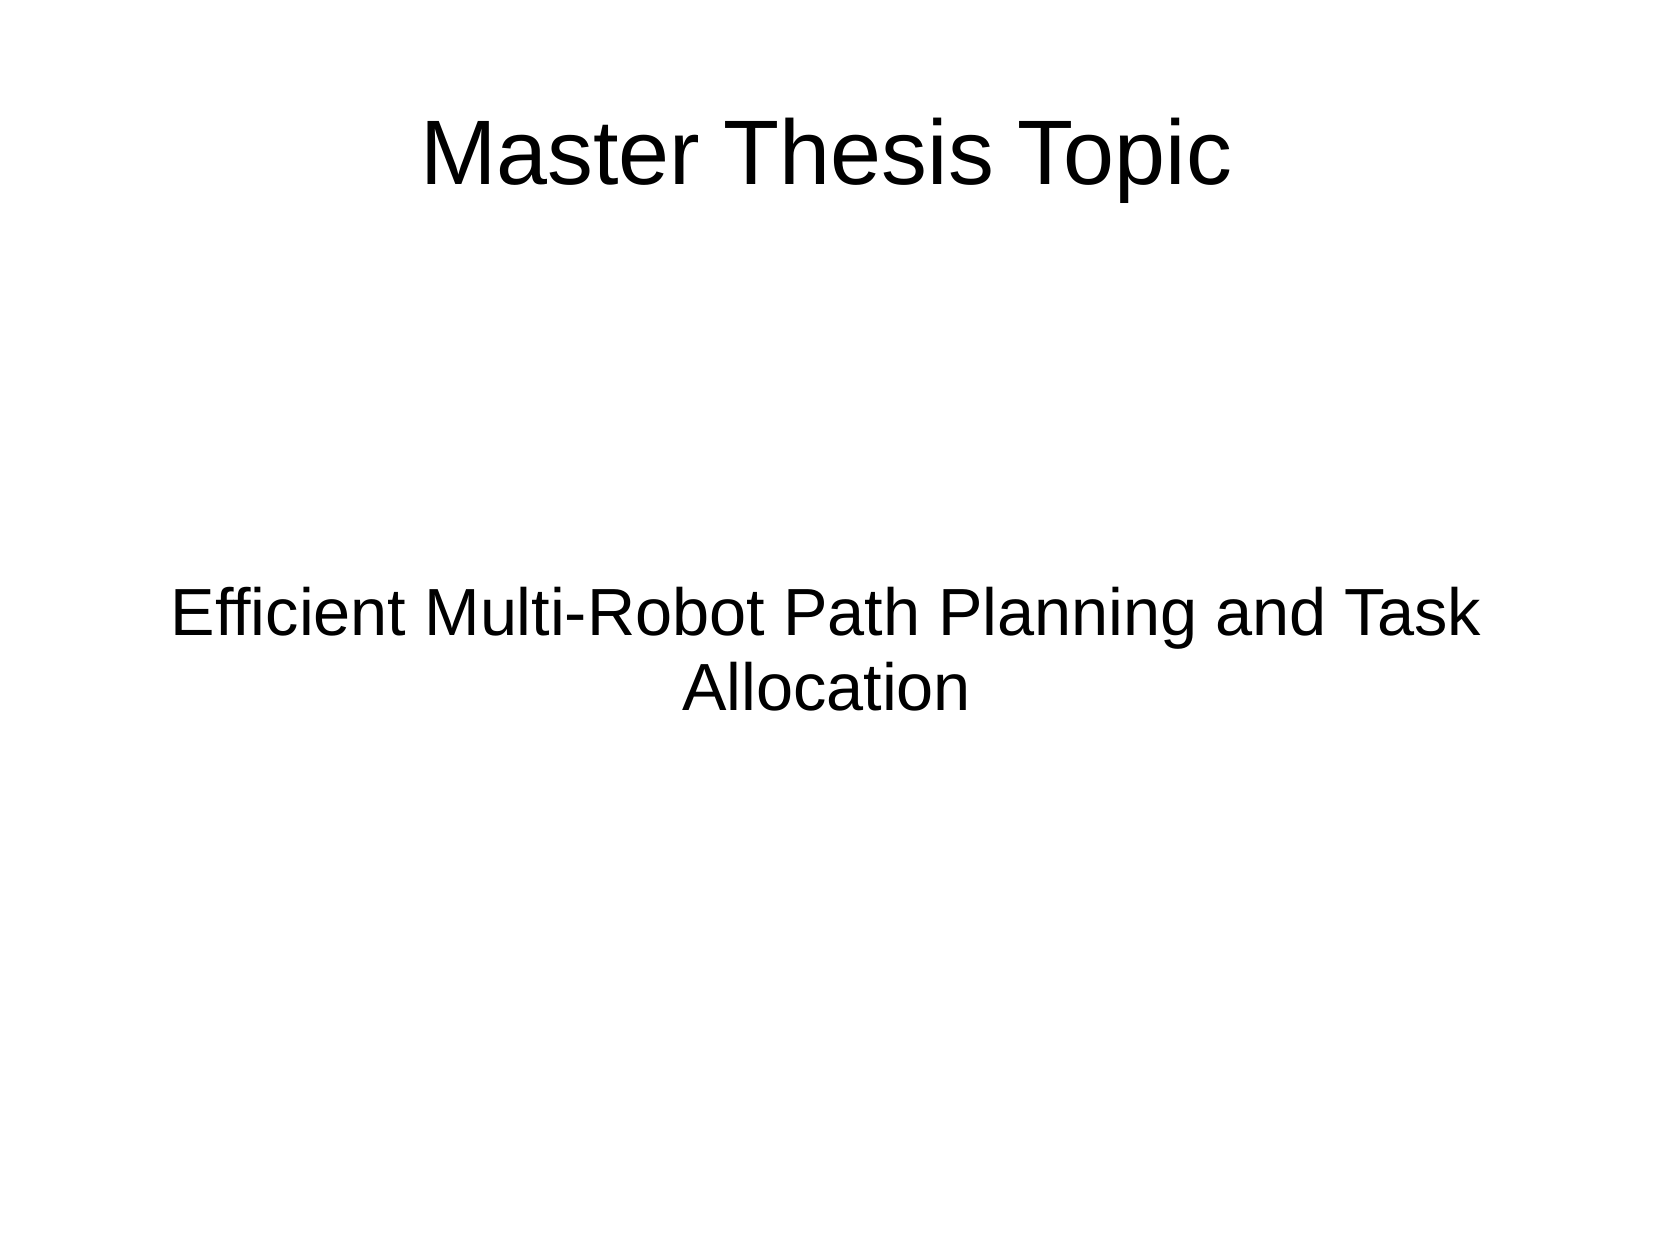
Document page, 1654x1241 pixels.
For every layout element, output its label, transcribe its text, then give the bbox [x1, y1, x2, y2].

title Master Thesis Topic [82, 49, 1571, 257]
subtitle Efficient Multi-Robot Path Planning and Task Allocation [82, 290, 1571, 1010]
